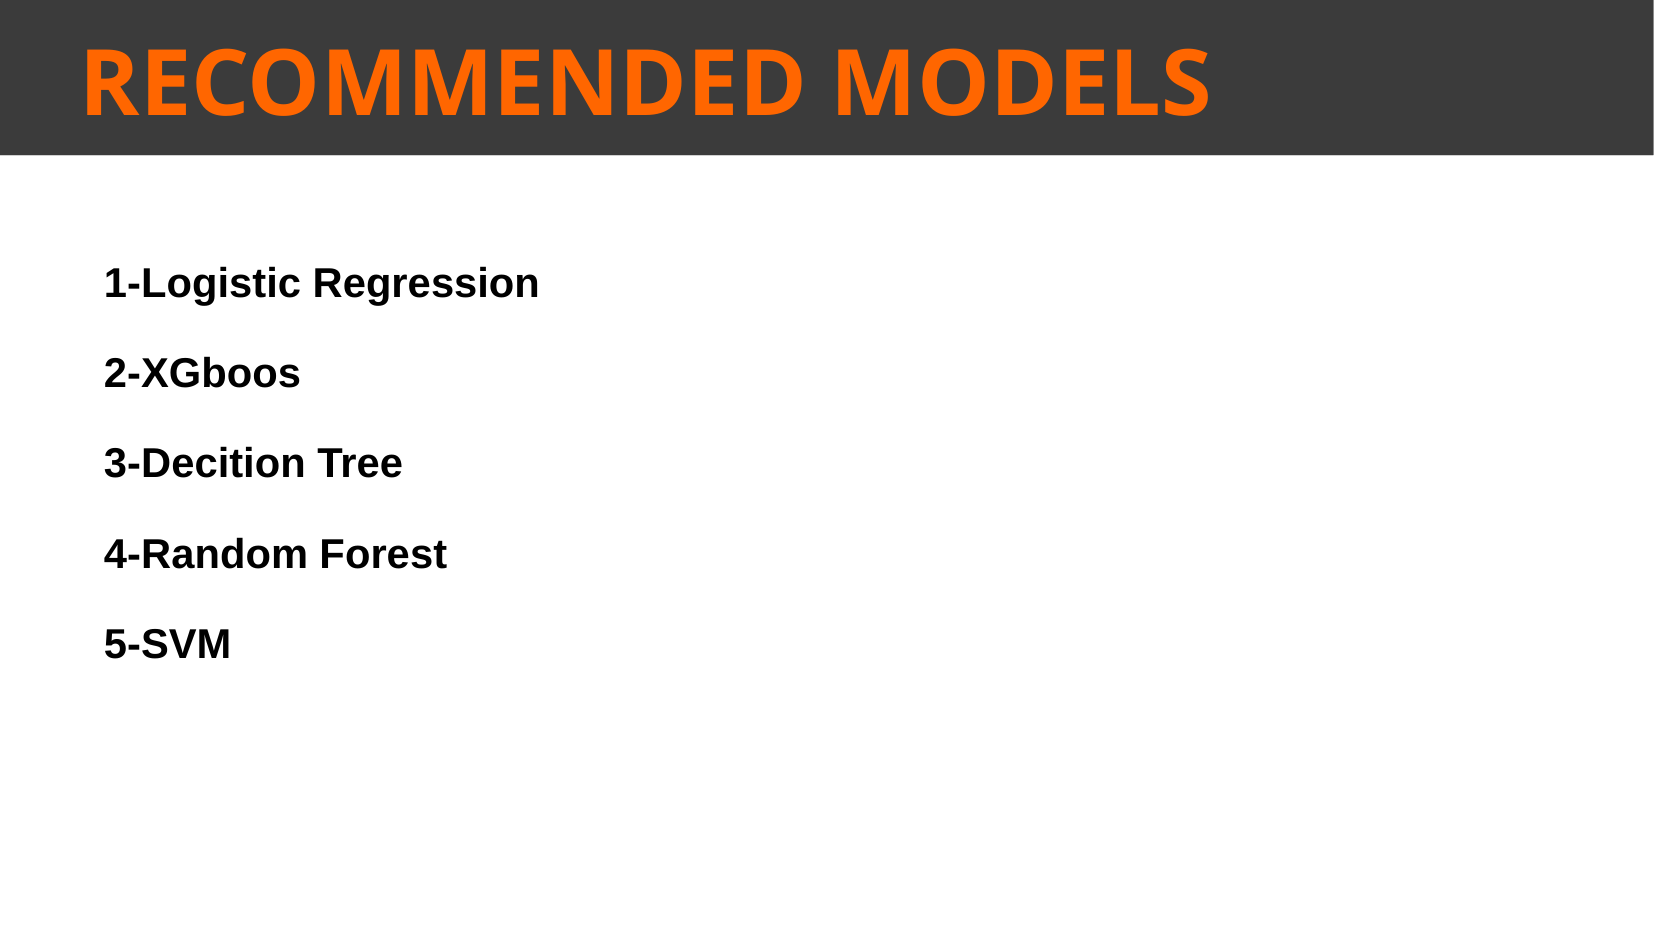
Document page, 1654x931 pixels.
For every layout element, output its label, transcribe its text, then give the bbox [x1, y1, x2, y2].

text_box 1-Logistic Regression 2-XGboos 3-Decition Tree 4-Random Forest 5-SVM [89, 248, 532, 626]
text_box RECOMMENDED MODELS [0, 0, 1654, 156]
